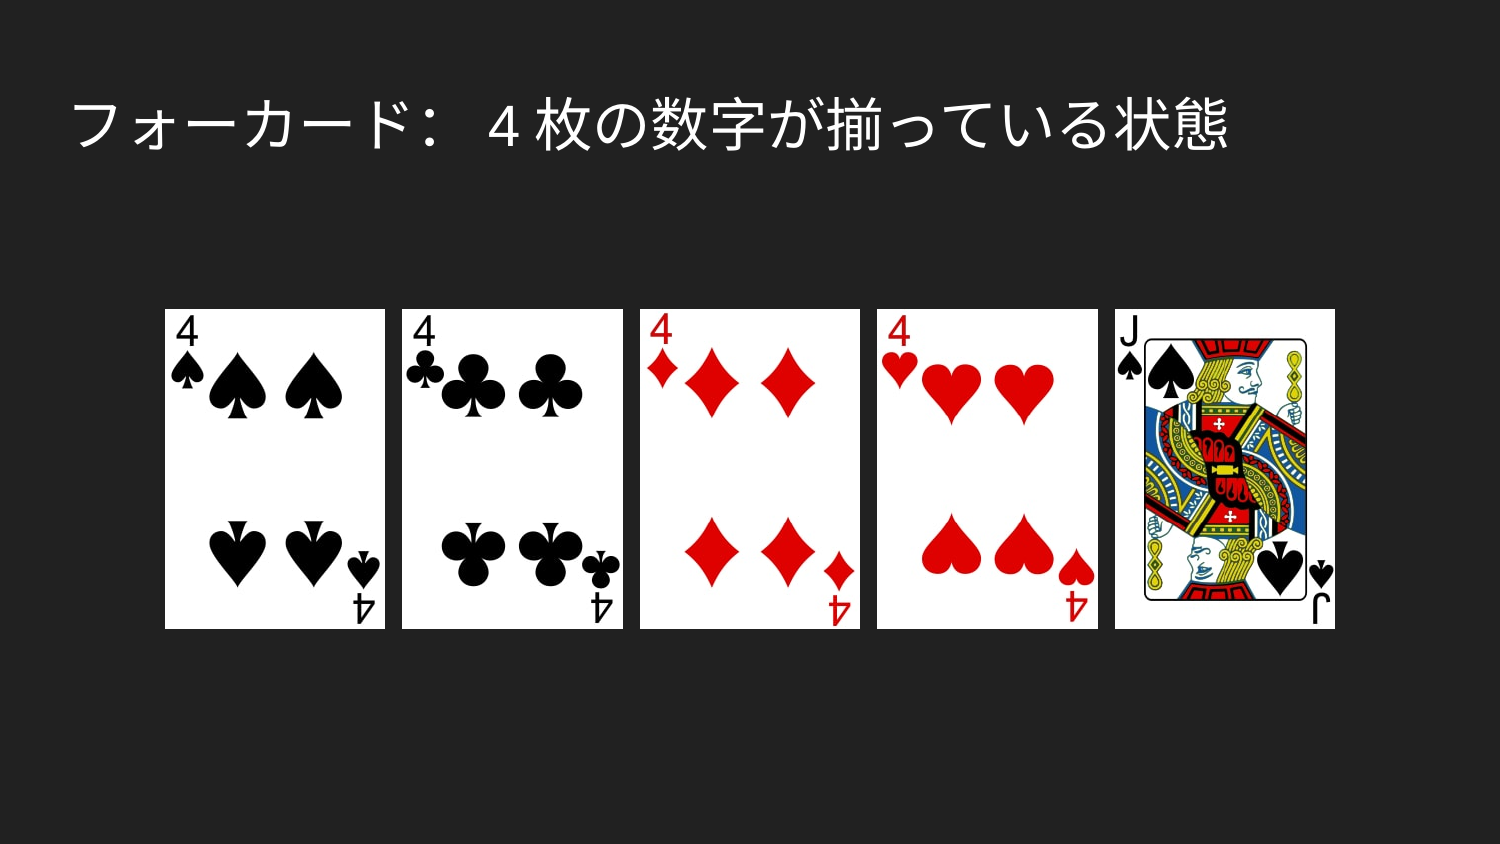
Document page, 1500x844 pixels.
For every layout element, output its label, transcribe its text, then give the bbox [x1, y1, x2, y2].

picture [877, 309, 1098, 629]
title フォーカード：4枚の数字が揃っている状態 [51, 72, 1449, 167]
picture [165, 309, 385, 629]
picture [640, 309, 860, 629]
picture [1115, 309, 1335, 629]
picture [402, 309, 623, 629]
